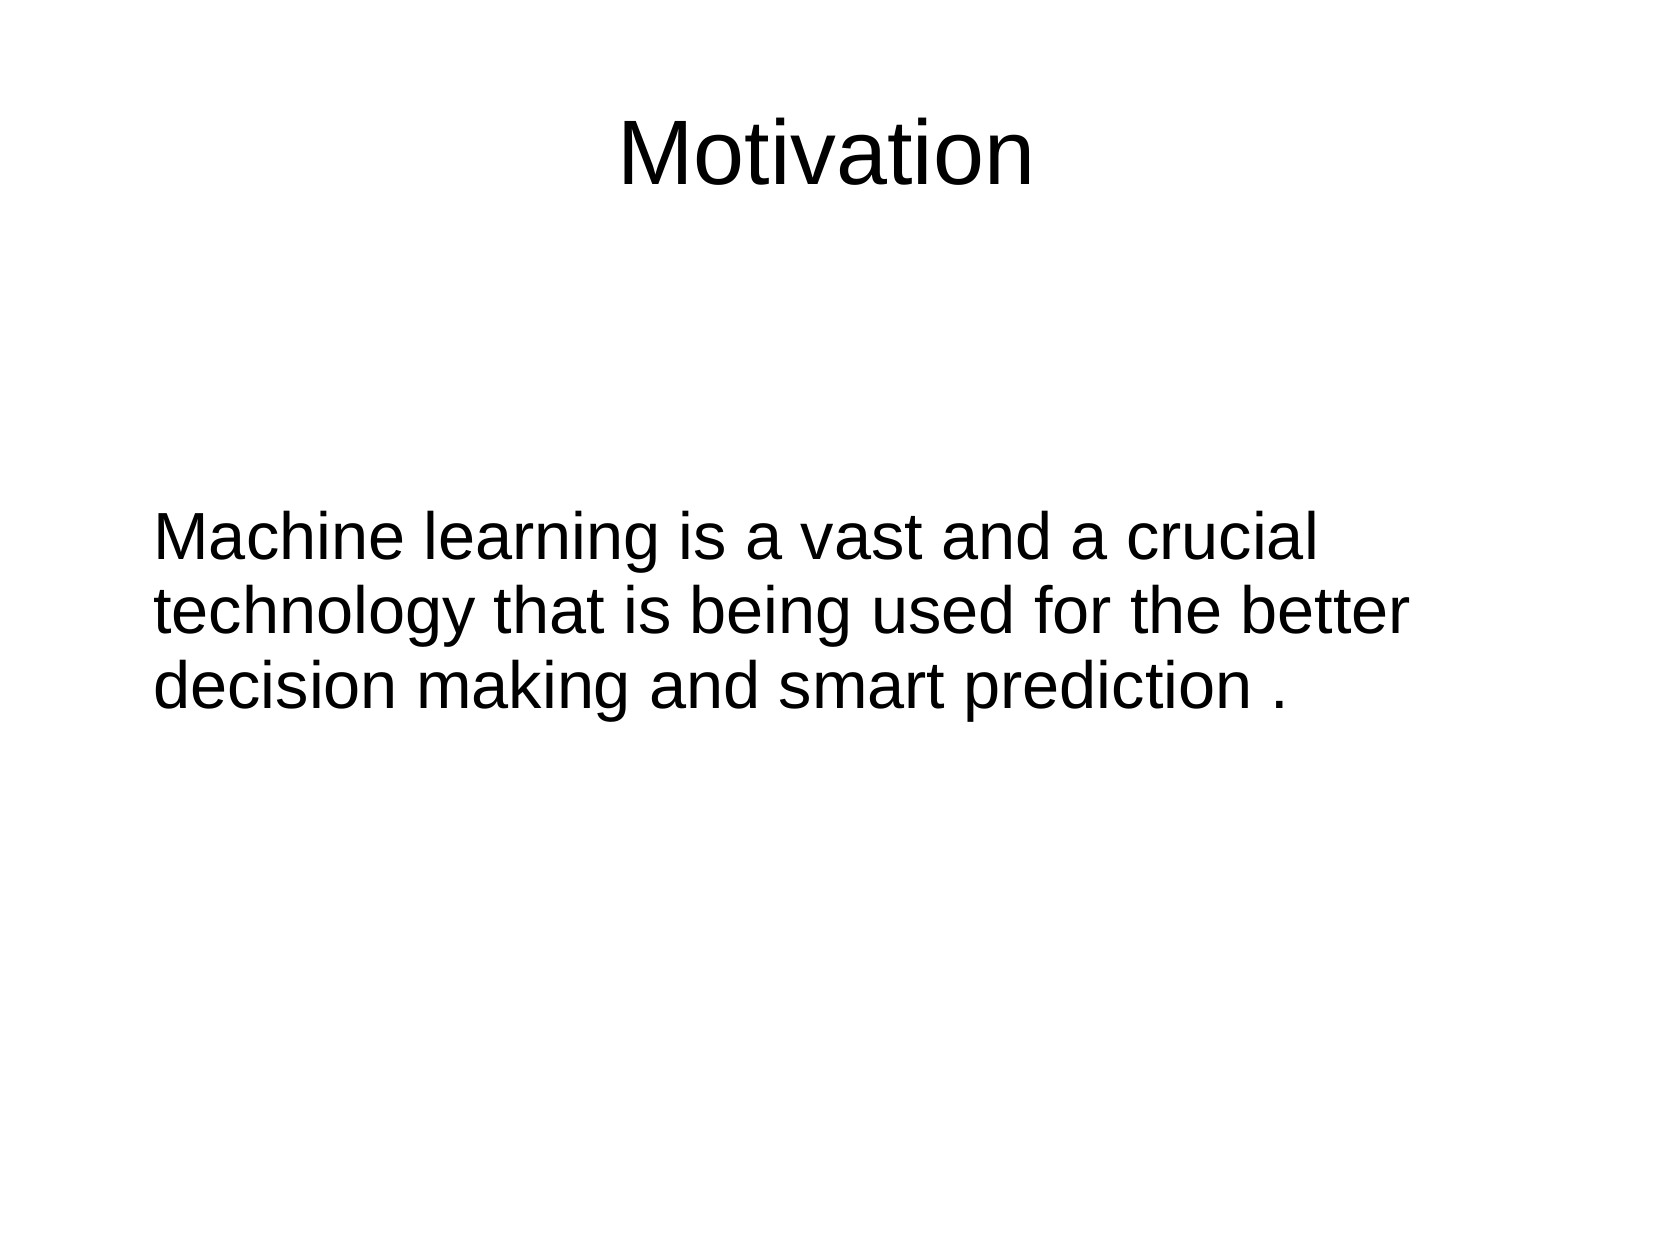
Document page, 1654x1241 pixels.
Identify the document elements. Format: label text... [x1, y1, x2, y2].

title Motivation [82, 49, 1571, 257]
list Machine learning is a vast and a crucial technology that is being used for the better decision making and smart prediction . [82, 290, 1571, 1010]
